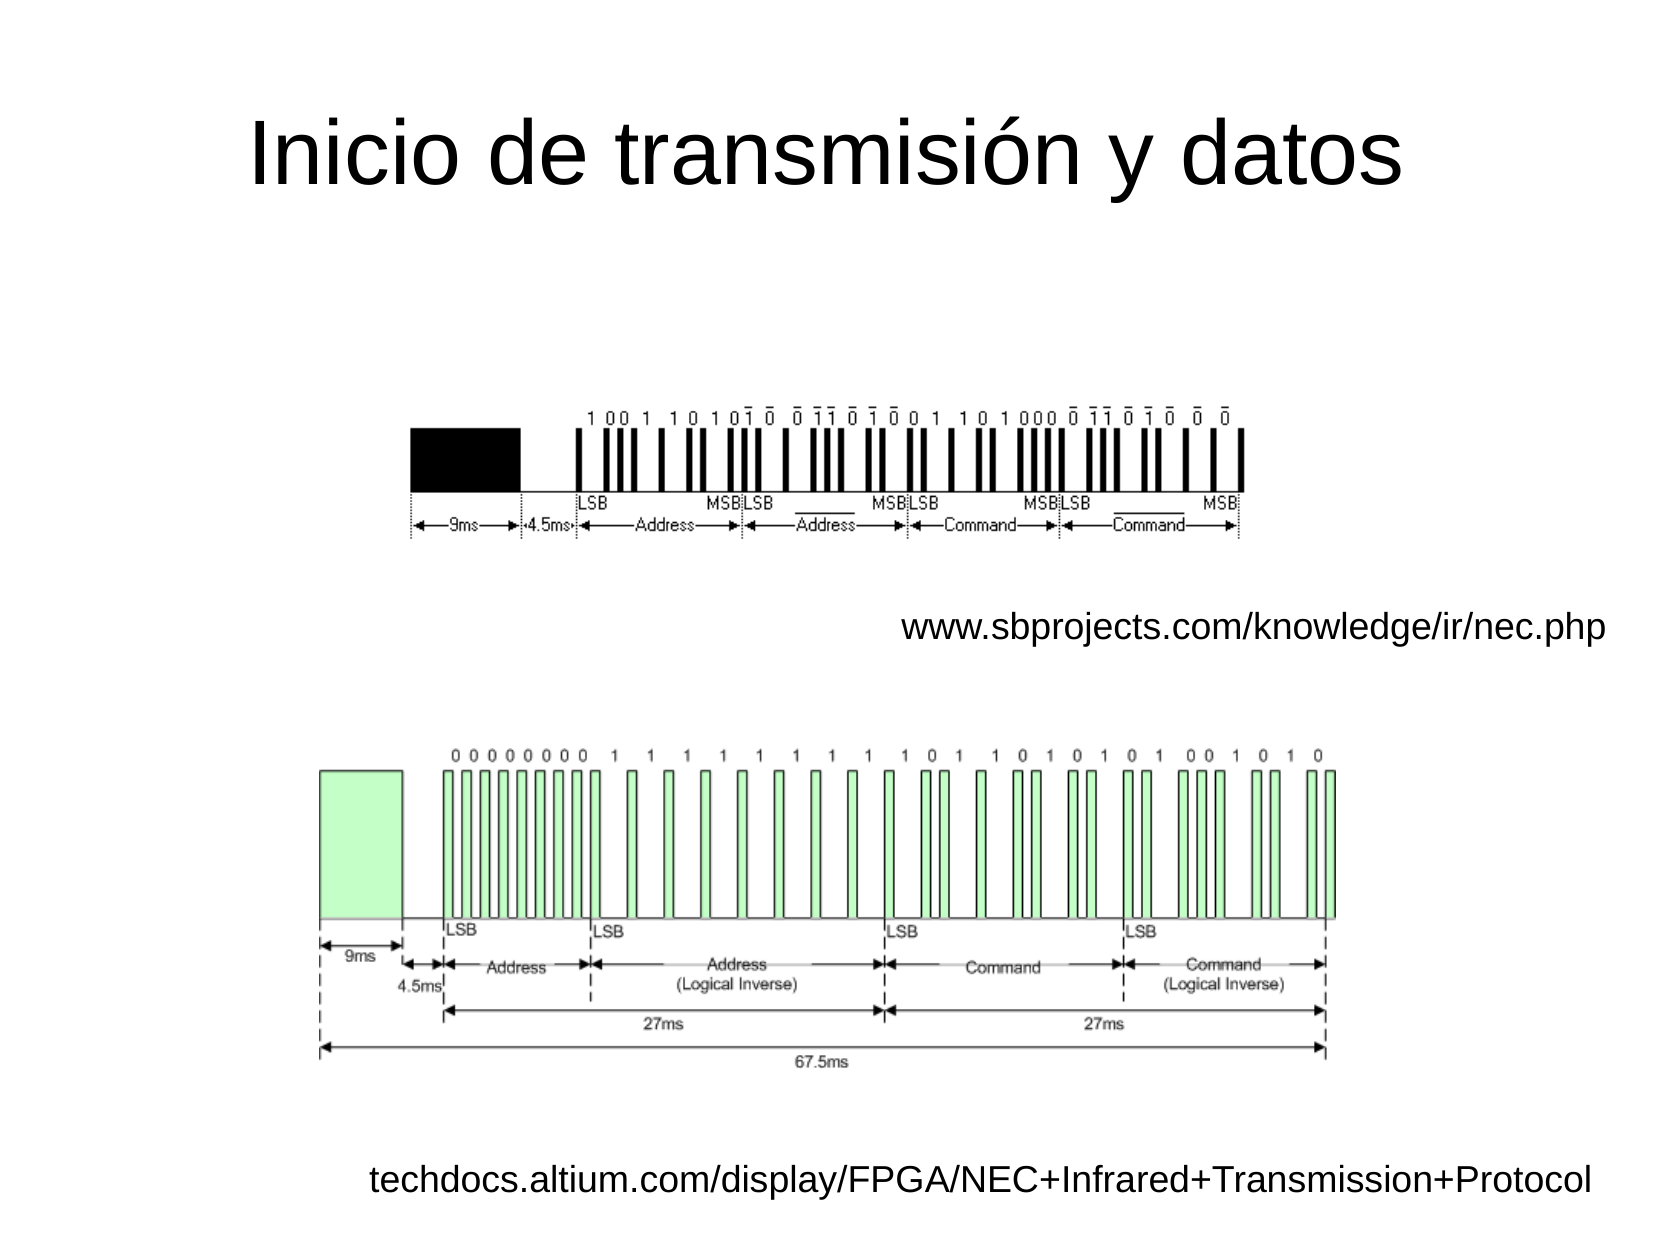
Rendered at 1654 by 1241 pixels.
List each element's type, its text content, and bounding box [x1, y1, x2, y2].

picture [406, 393, 1249, 562]
text_box techdocs.altium.com/display/FPGA/NEC+Infrared+Transmission+Protocol [354, 1151, 1609, 1209]
title Inicio de transmisión y datos [82, 56, 1571, 250]
text_box www.sbprojects.com/knowledge/ir/nec.php [886, 598, 1625, 656]
picture [319, 744, 1336, 1074]
